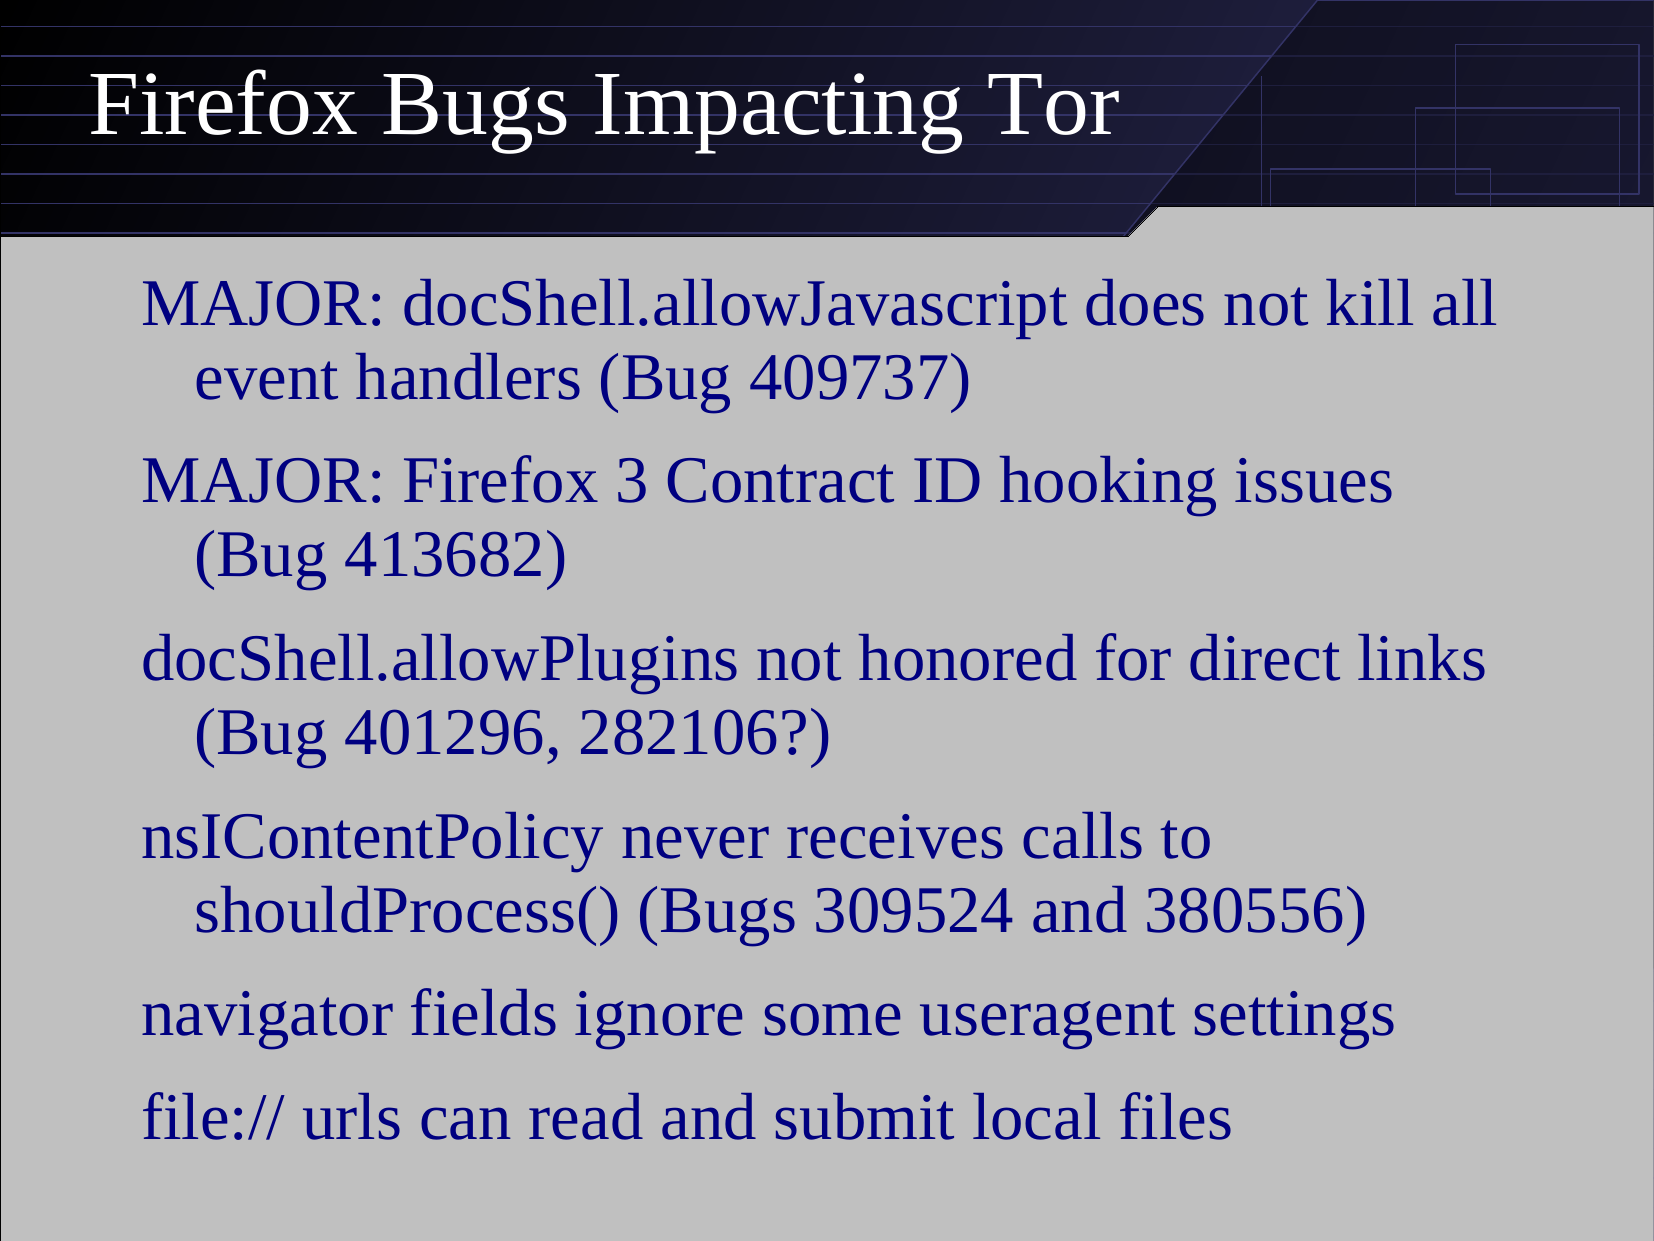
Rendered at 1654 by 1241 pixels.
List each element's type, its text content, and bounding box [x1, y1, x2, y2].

title Firefox Bugs Impacting Tor [88, 0, 1501, 208]
list MAJOR: docShell.allowJavascript does not kill all event handlers (Bug 409737) MAJOR: Firefox 3 Contract ID hooking issues (Bug 413682) docShell.allowPlugins not honored for direct links (Bug 401296, 282106?) nsIContentPolicy never receives calls to shouldProcess() (Bugs 309524 and 380556) navigator fields ignore some useragent settings file:// urls can read and submit local files [123, 265, 1536, 1154]
